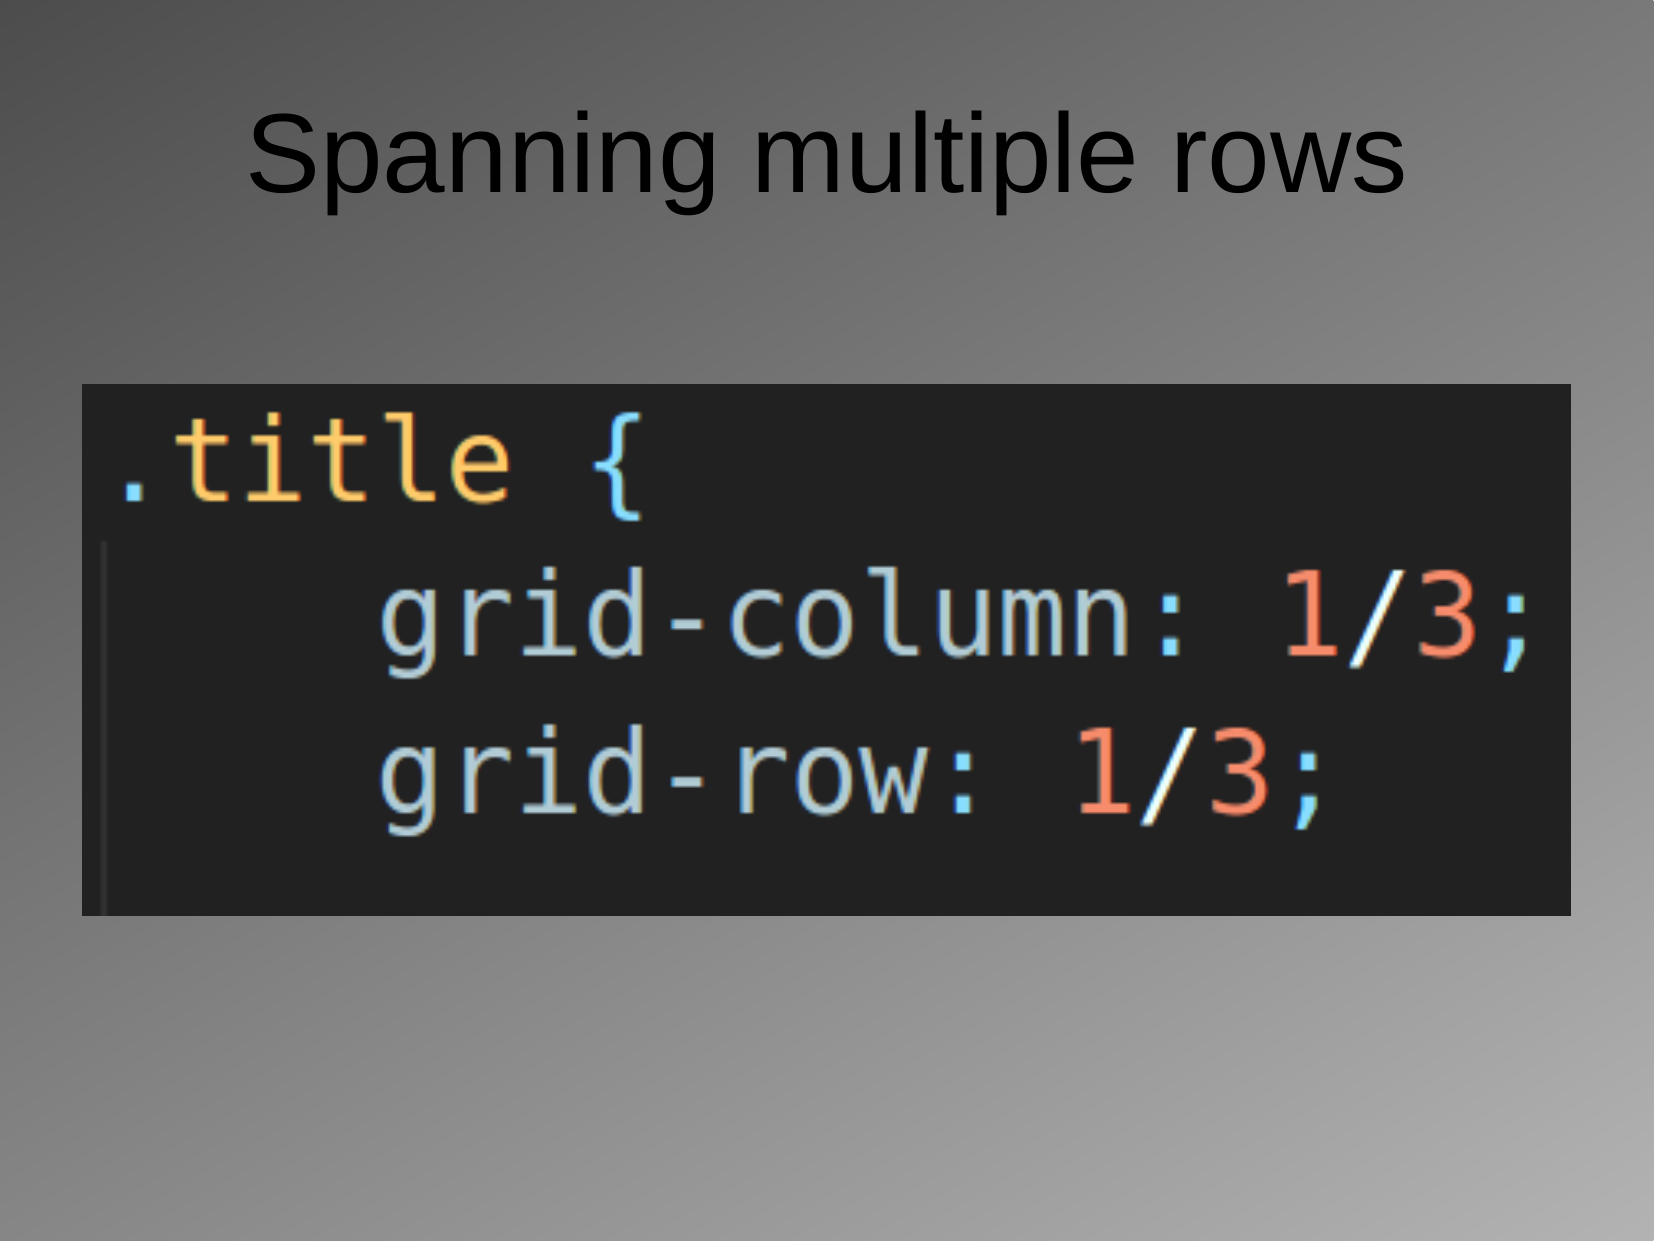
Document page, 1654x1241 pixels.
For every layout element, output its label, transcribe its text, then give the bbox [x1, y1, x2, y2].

picture [82, 384, 1571, 916]
title Spanning multiple rows [82, 49, 1571, 257]
